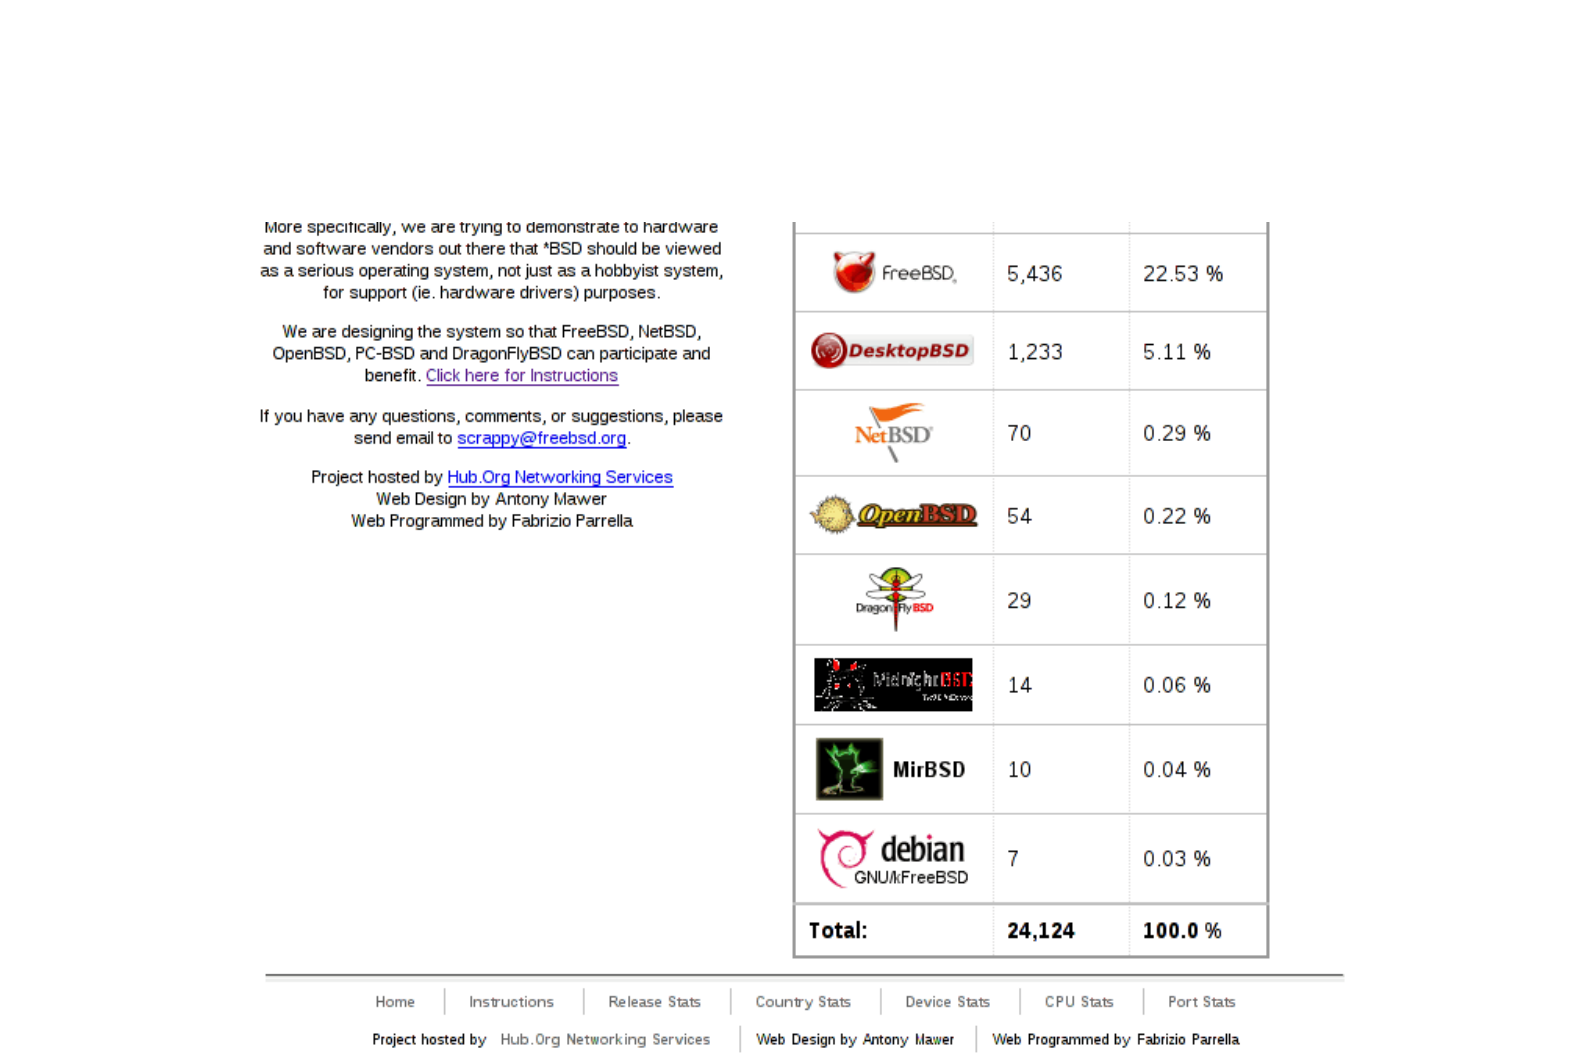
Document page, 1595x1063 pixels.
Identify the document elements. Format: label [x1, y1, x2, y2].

picture [158, 222, 1448, 1062]
